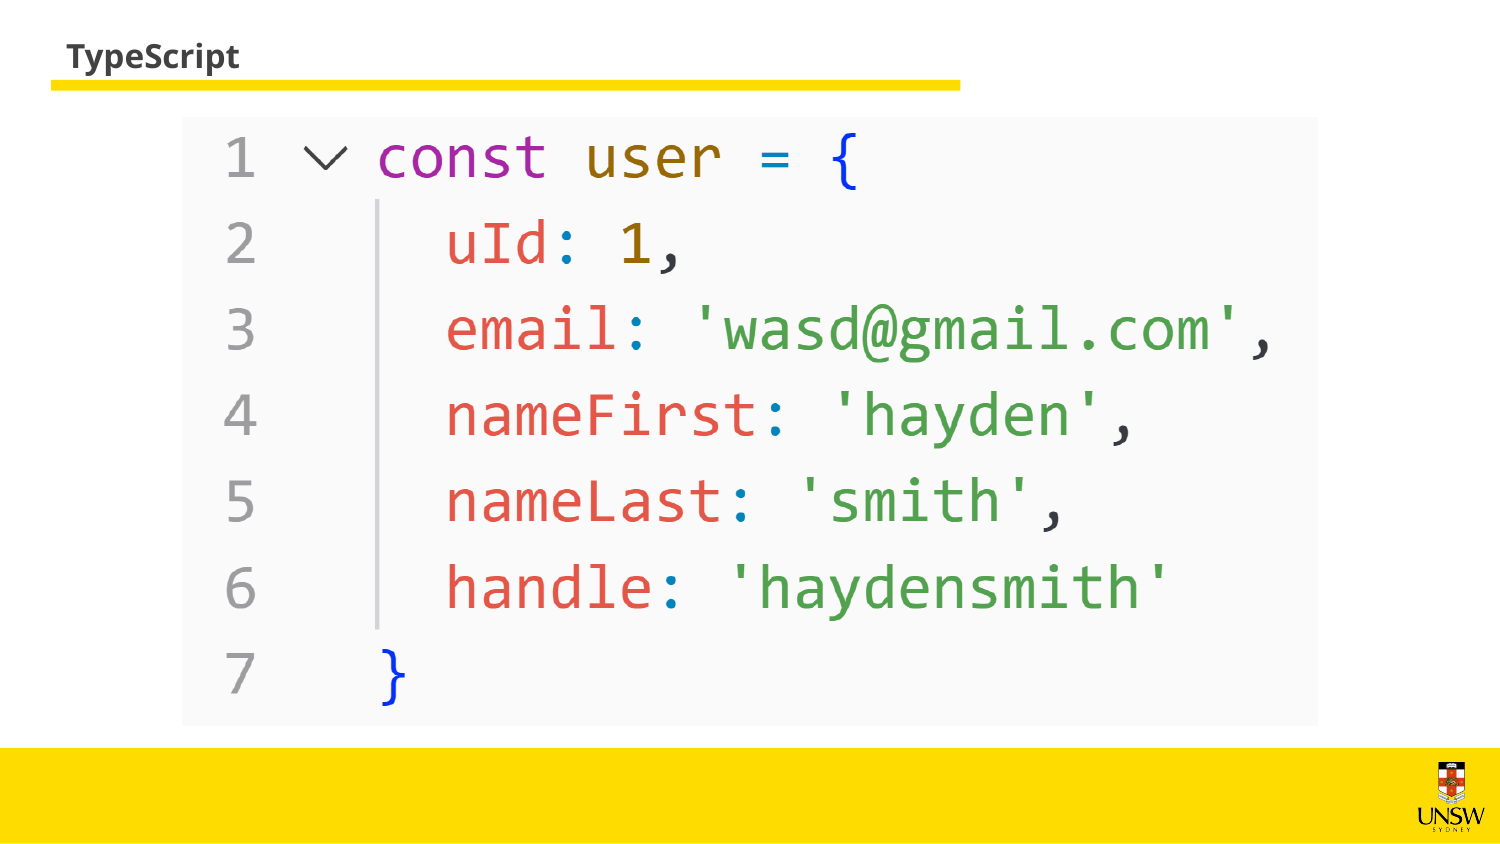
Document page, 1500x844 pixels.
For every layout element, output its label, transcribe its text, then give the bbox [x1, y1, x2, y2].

text_box [51, 79, 961, 91]
picture [182, 117, 1318, 726]
picture [1418, 762, 1485, 832]
text_box TypeScript [51, 20, 1449, 91]
